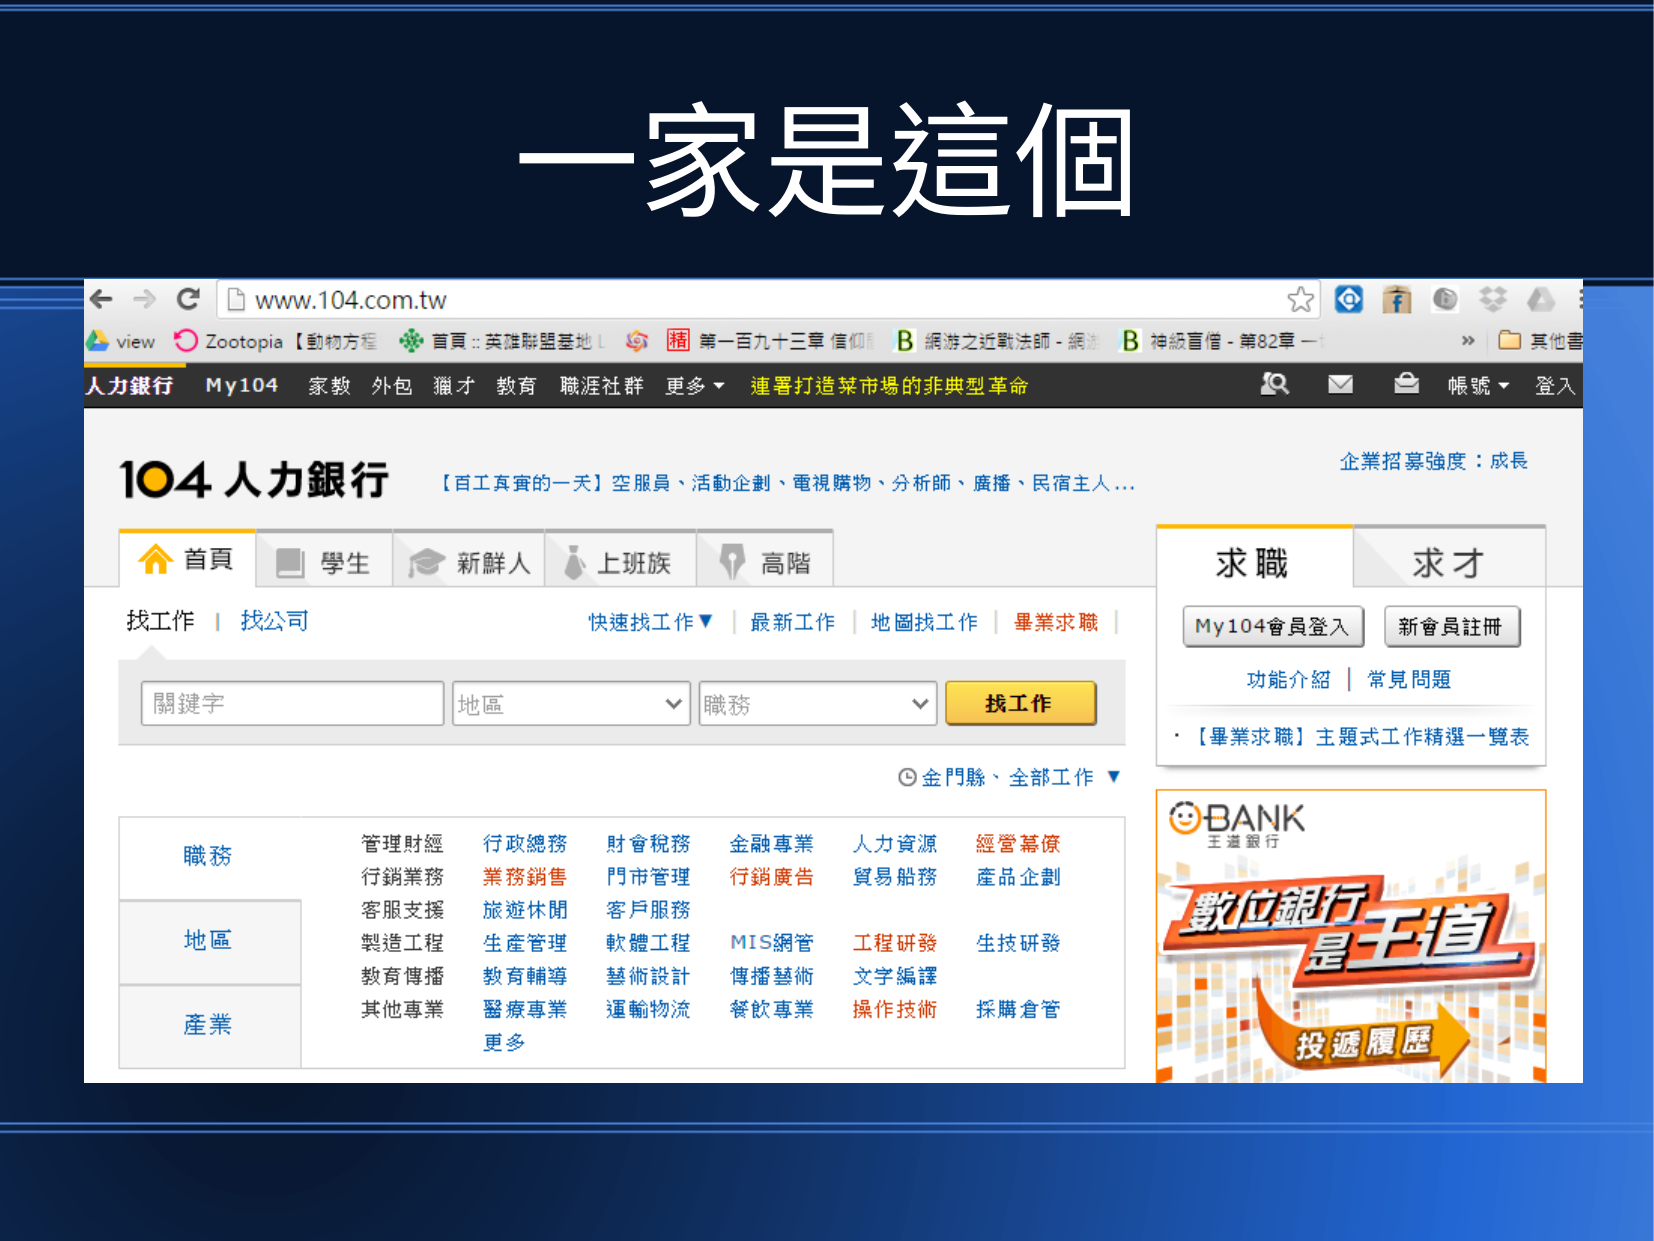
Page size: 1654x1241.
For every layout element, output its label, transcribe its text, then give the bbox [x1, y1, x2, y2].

title 一家是這個 [82, 49, 1571, 257]
picture [0, 0, 1654, 1241]
